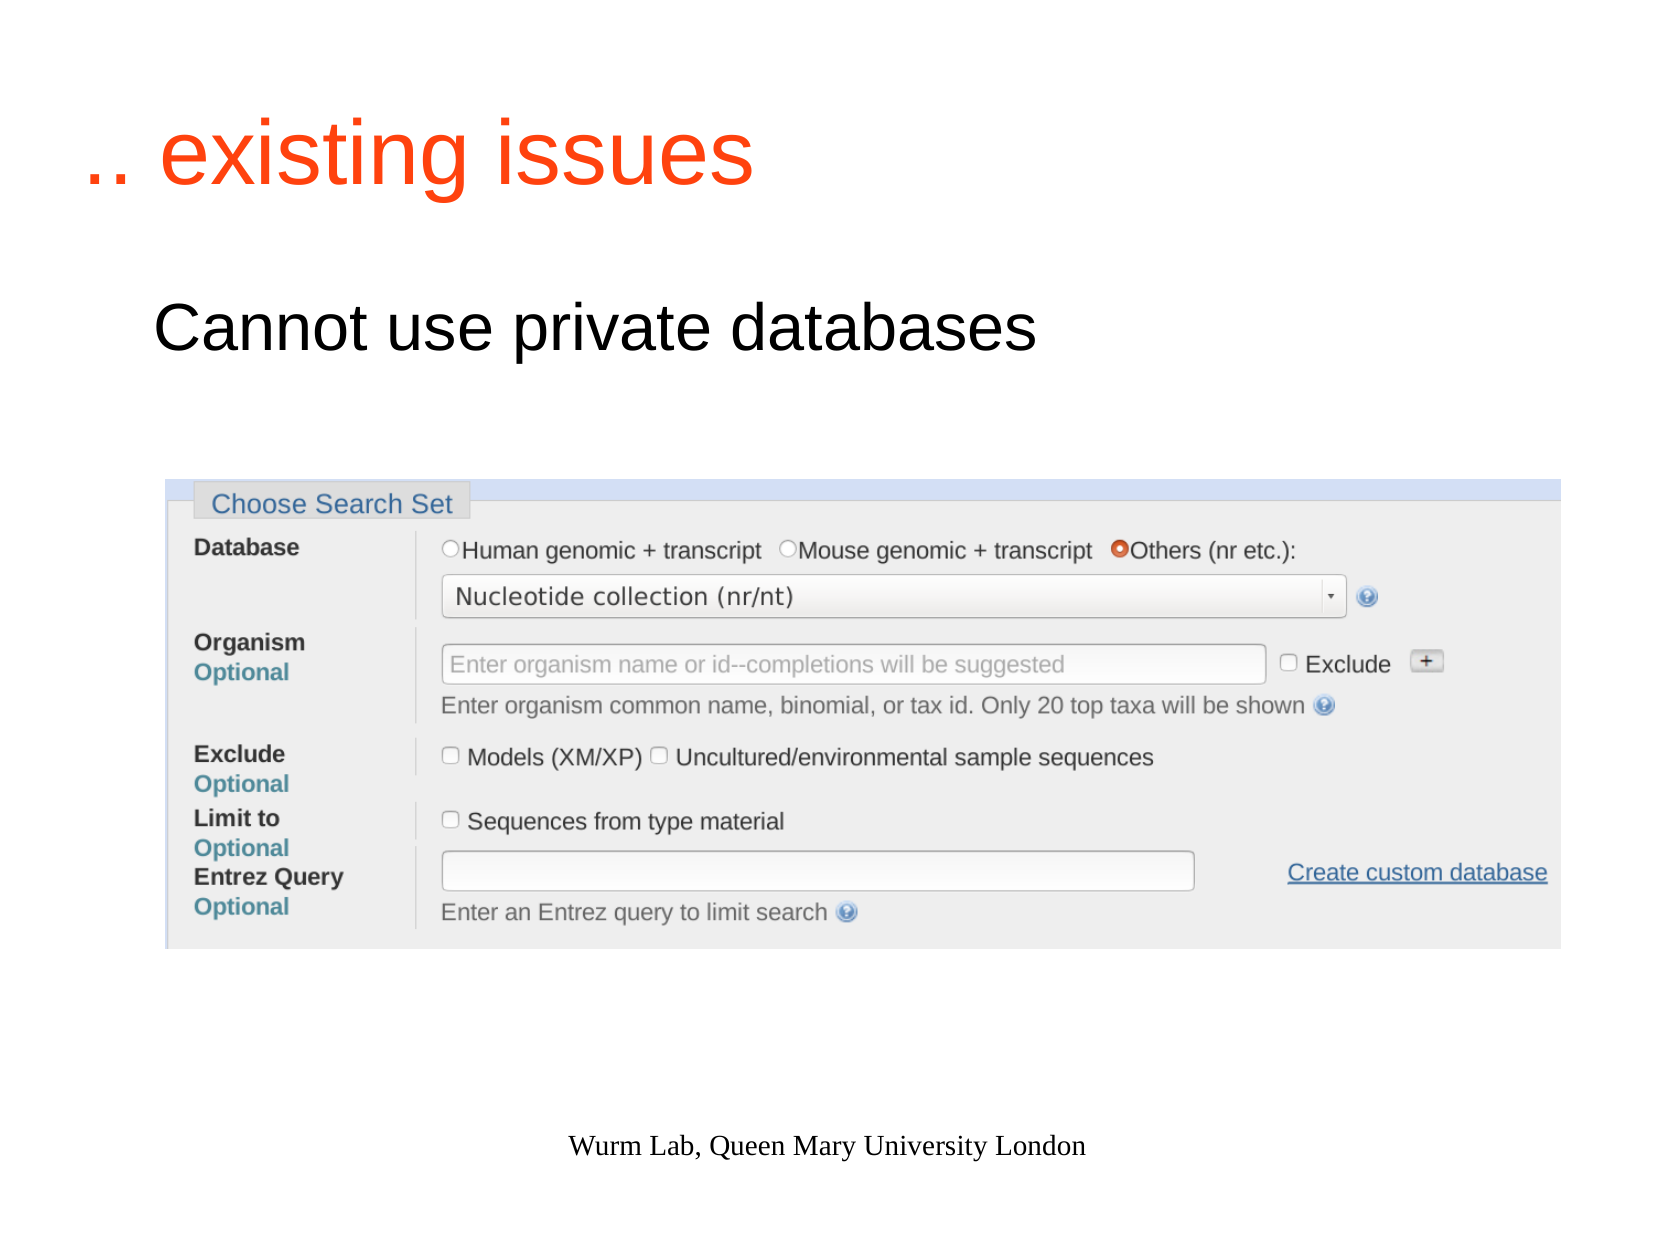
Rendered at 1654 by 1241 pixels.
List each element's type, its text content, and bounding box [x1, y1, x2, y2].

picture [165, 479, 1561, 949]
title .. existing issues [82, 49, 1571, 257]
list Cannot use private databases [82, 290, 1571, 1010]
